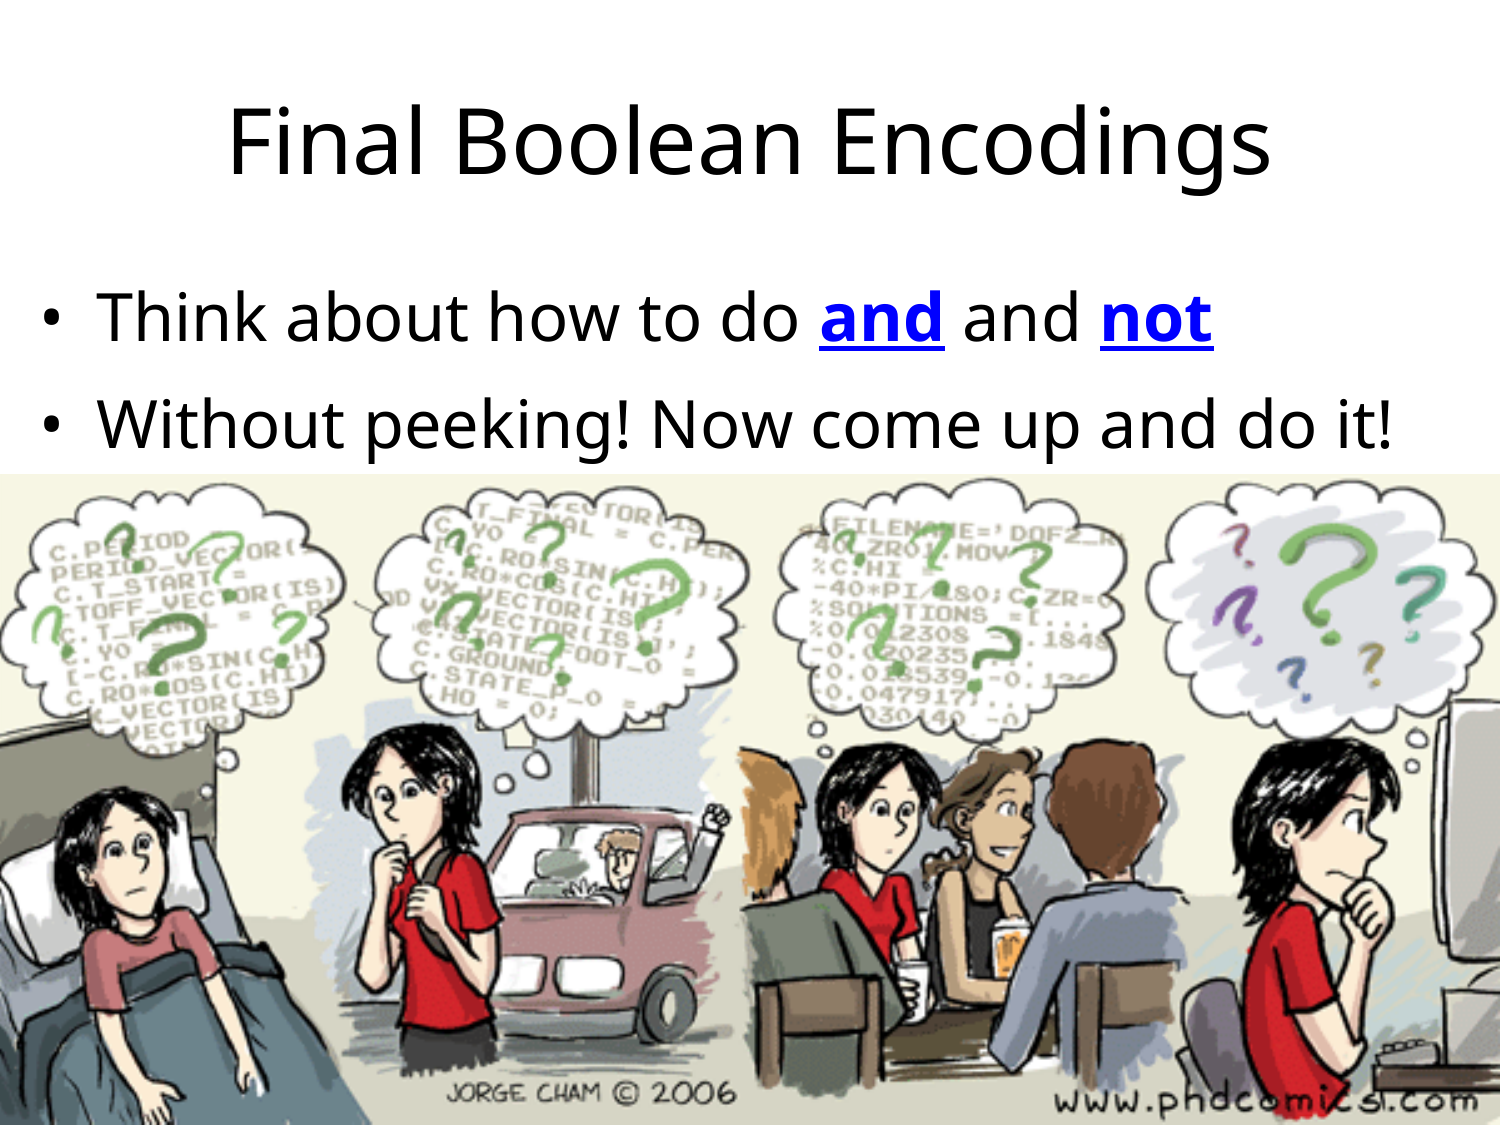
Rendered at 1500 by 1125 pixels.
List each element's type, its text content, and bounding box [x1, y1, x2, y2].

title Final Boolean Encodings [24, 45, 1476, 233]
list Think about how to do and and not Without peeking! Now come up and do it! [24, 262, 1476, 474]
picture [0, 474, 1500, 1125]
